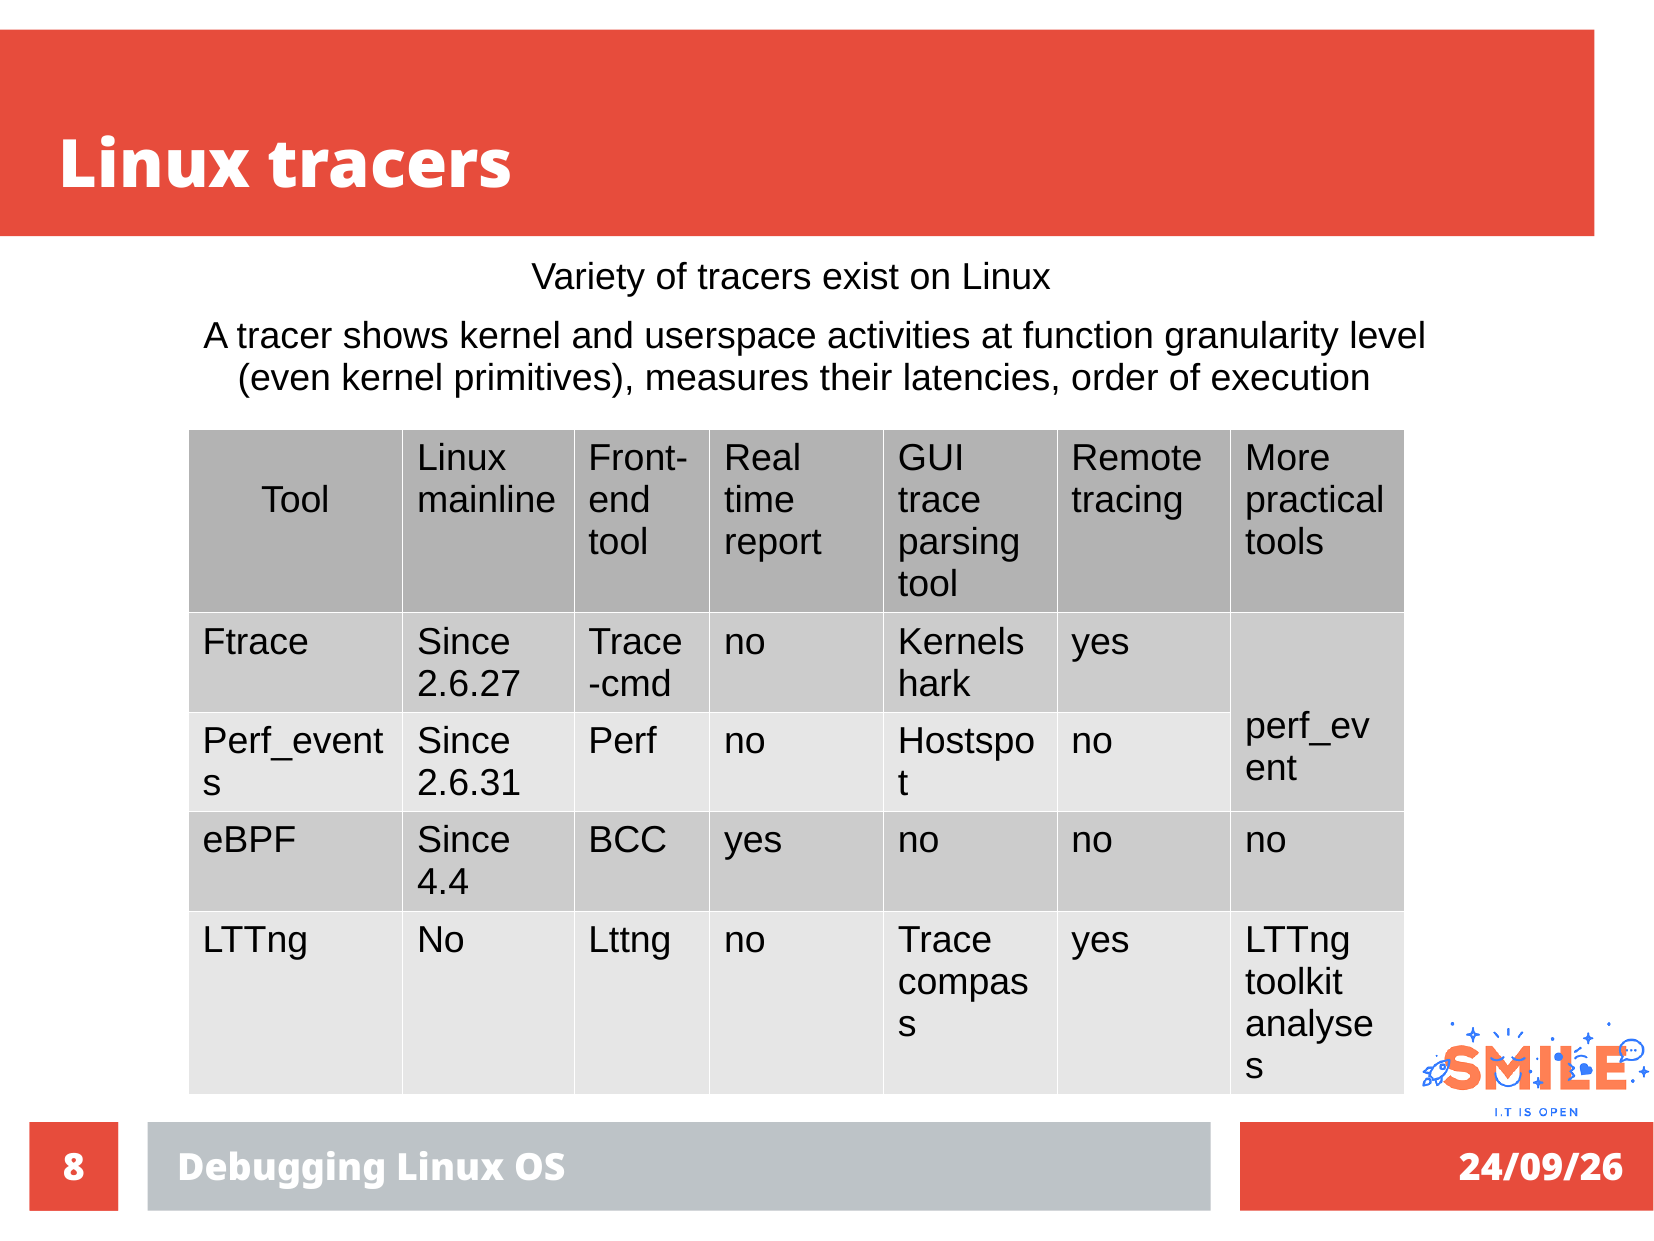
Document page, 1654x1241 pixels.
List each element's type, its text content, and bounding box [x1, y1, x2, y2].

table_cell Since 4.4 [403, 812, 574, 911]
table_header Remote tracing [1058, 430, 1230, 612]
text_box A tracer shows kernel and userspace activities at function granularity level (even kernel primitives), measures their latencies, order of execution [165, 307, 1465, 406]
table_cell Trace compass [884, 912, 1057, 1094]
table_cell eBPF [189, 812, 402, 911]
title Linux tracers [59, 59, 1595, 207]
table_cell LTTng toolkit analyses [1231, 912, 1404, 1094]
table_cell no [1231, 812, 1404, 911]
table_header Linux mainline [403, 430, 574, 612]
table_header Tool [189, 430, 402, 612]
table_cell perf_event [1231, 613, 1404, 811]
table_header More practical tools [1231, 430, 1404, 612]
table_cell no [1058, 713, 1230, 811]
picture [1417, 1019, 1653, 1123]
table_cell Kernelshark [884, 613, 1057, 712]
table_cell Perf_events [189, 713, 402, 811]
table_header GUI trace parsing tool [884, 430, 1057, 612]
table_cell LTTng [189, 912, 402, 1094]
table_cell yes [1058, 613, 1230, 712]
table_cell Ftrace [189, 613, 402, 712]
table_cell Perf [575, 713, 709, 811]
table_cell no [710, 613, 883, 712]
table_cell no [710, 912, 883, 1094]
table_cell BCC [575, 812, 709, 911]
table_cell Since 2.6.27 [403, 613, 574, 712]
table_cell Lttng [575, 912, 709, 1094]
text_box Variety of tracers exist on Linux [354, 248, 1229, 305]
table_cell no [1058, 812, 1230, 911]
table_header Front-end tool [575, 430, 709, 612]
table_header Real time report [710, 430, 883, 612]
table_cell no [884, 812, 1057, 911]
table_cell yes [1058, 912, 1230, 1094]
table_cell no [710, 713, 883, 811]
table_cell Since 2.6.31 [403, 713, 574, 811]
table_cell Trace-cmd [575, 613, 709, 712]
table_cell Hostspot [884, 713, 1057, 811]
table_cell yes [710, 812, 883, 911]
table_cell No [403, 912, 574, 1094]
